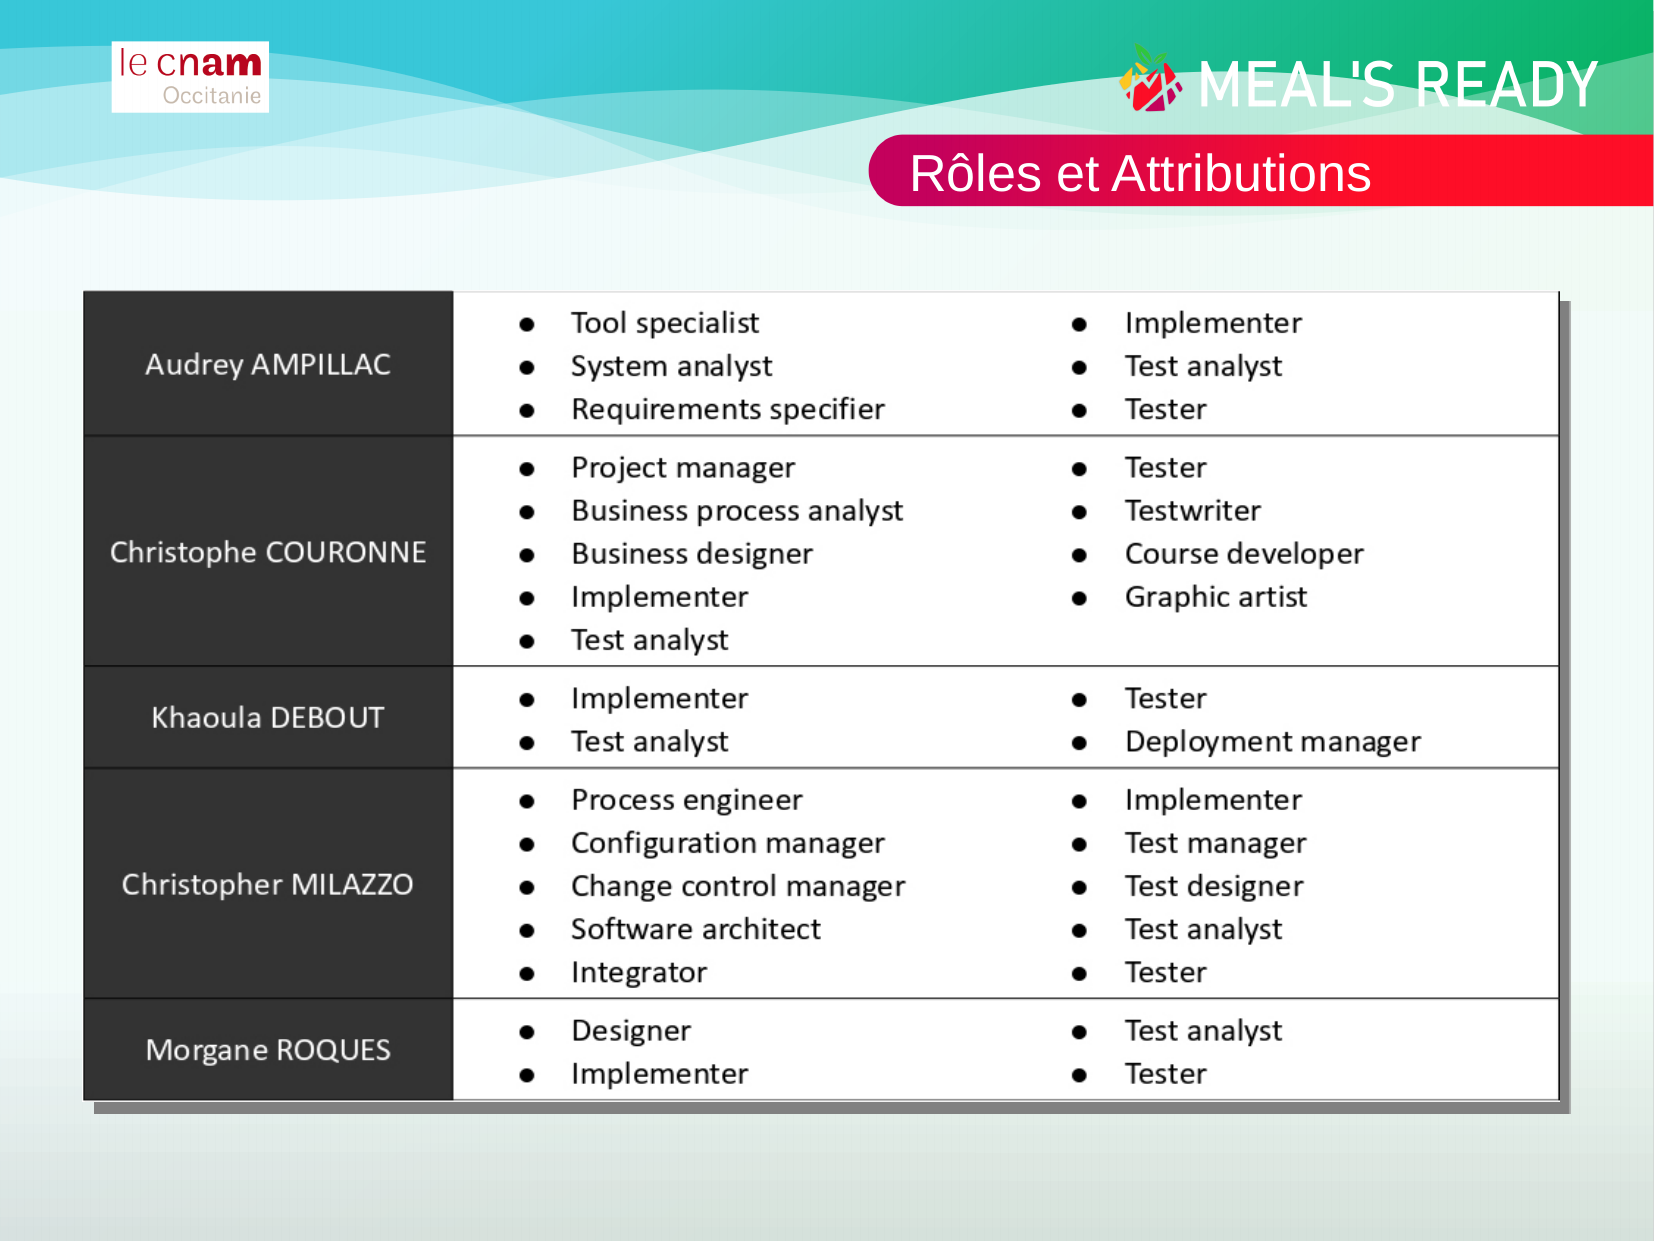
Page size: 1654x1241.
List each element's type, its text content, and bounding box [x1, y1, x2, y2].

title Rôles et Attributions [909, 121, 1654, 225]
picture [0, 0, 1654, 1241]
